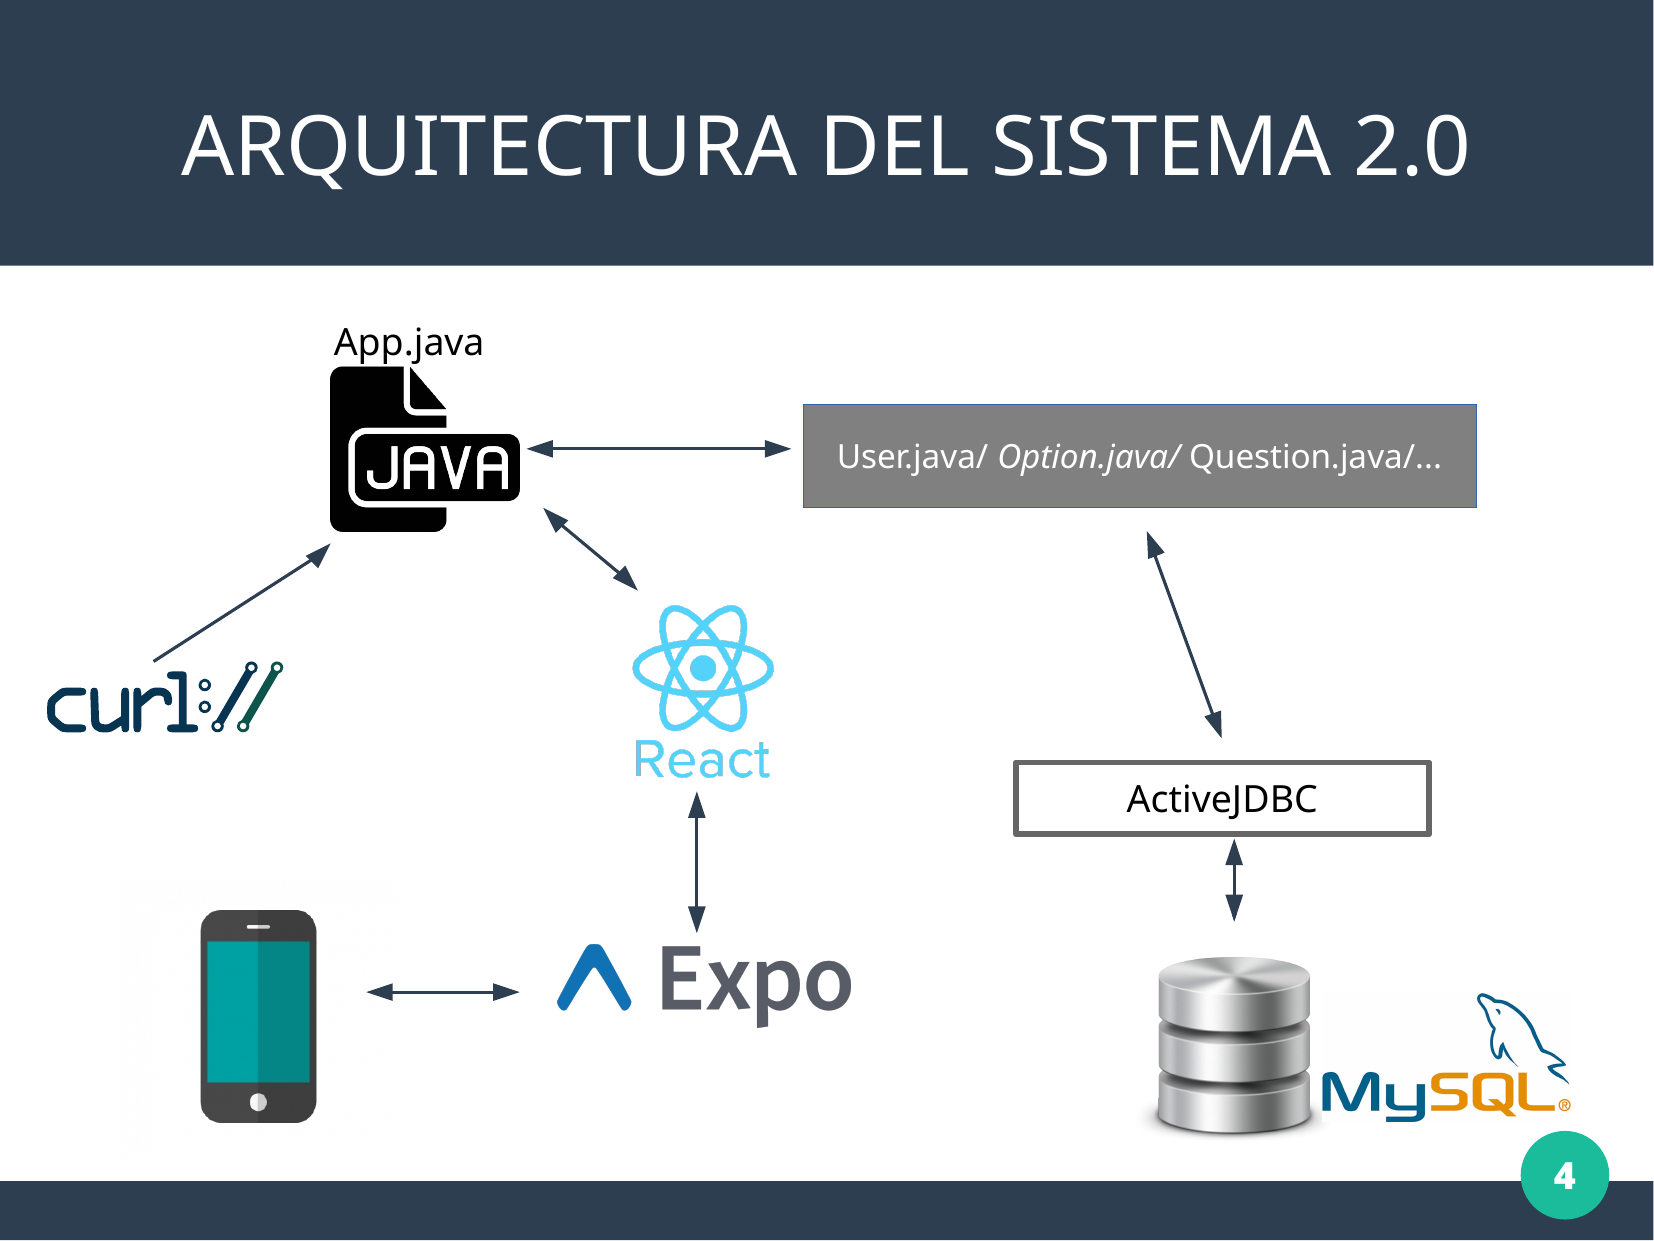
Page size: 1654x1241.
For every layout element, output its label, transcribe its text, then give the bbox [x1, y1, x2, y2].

picture [118, 874, 398, 1158]
text_box ARQUITECTURA DEL SISTEMA 2.0 [0, 39, 1654, 249]
text_box ActiveJDBC [1015, 762, 1430, 827]
picture [330, 367, 520, 544]
picture [557, 944, 851, 1028]
text_box App.java [318, 307, 591, 367]
text_box User.java/ Option.java/ Question.java/... [803, 404, 1477, 508]
picture [1133, 944, 1571, 1146]
picture [614, 602, 792, 780]
picture [47, 661, 284, 733]
